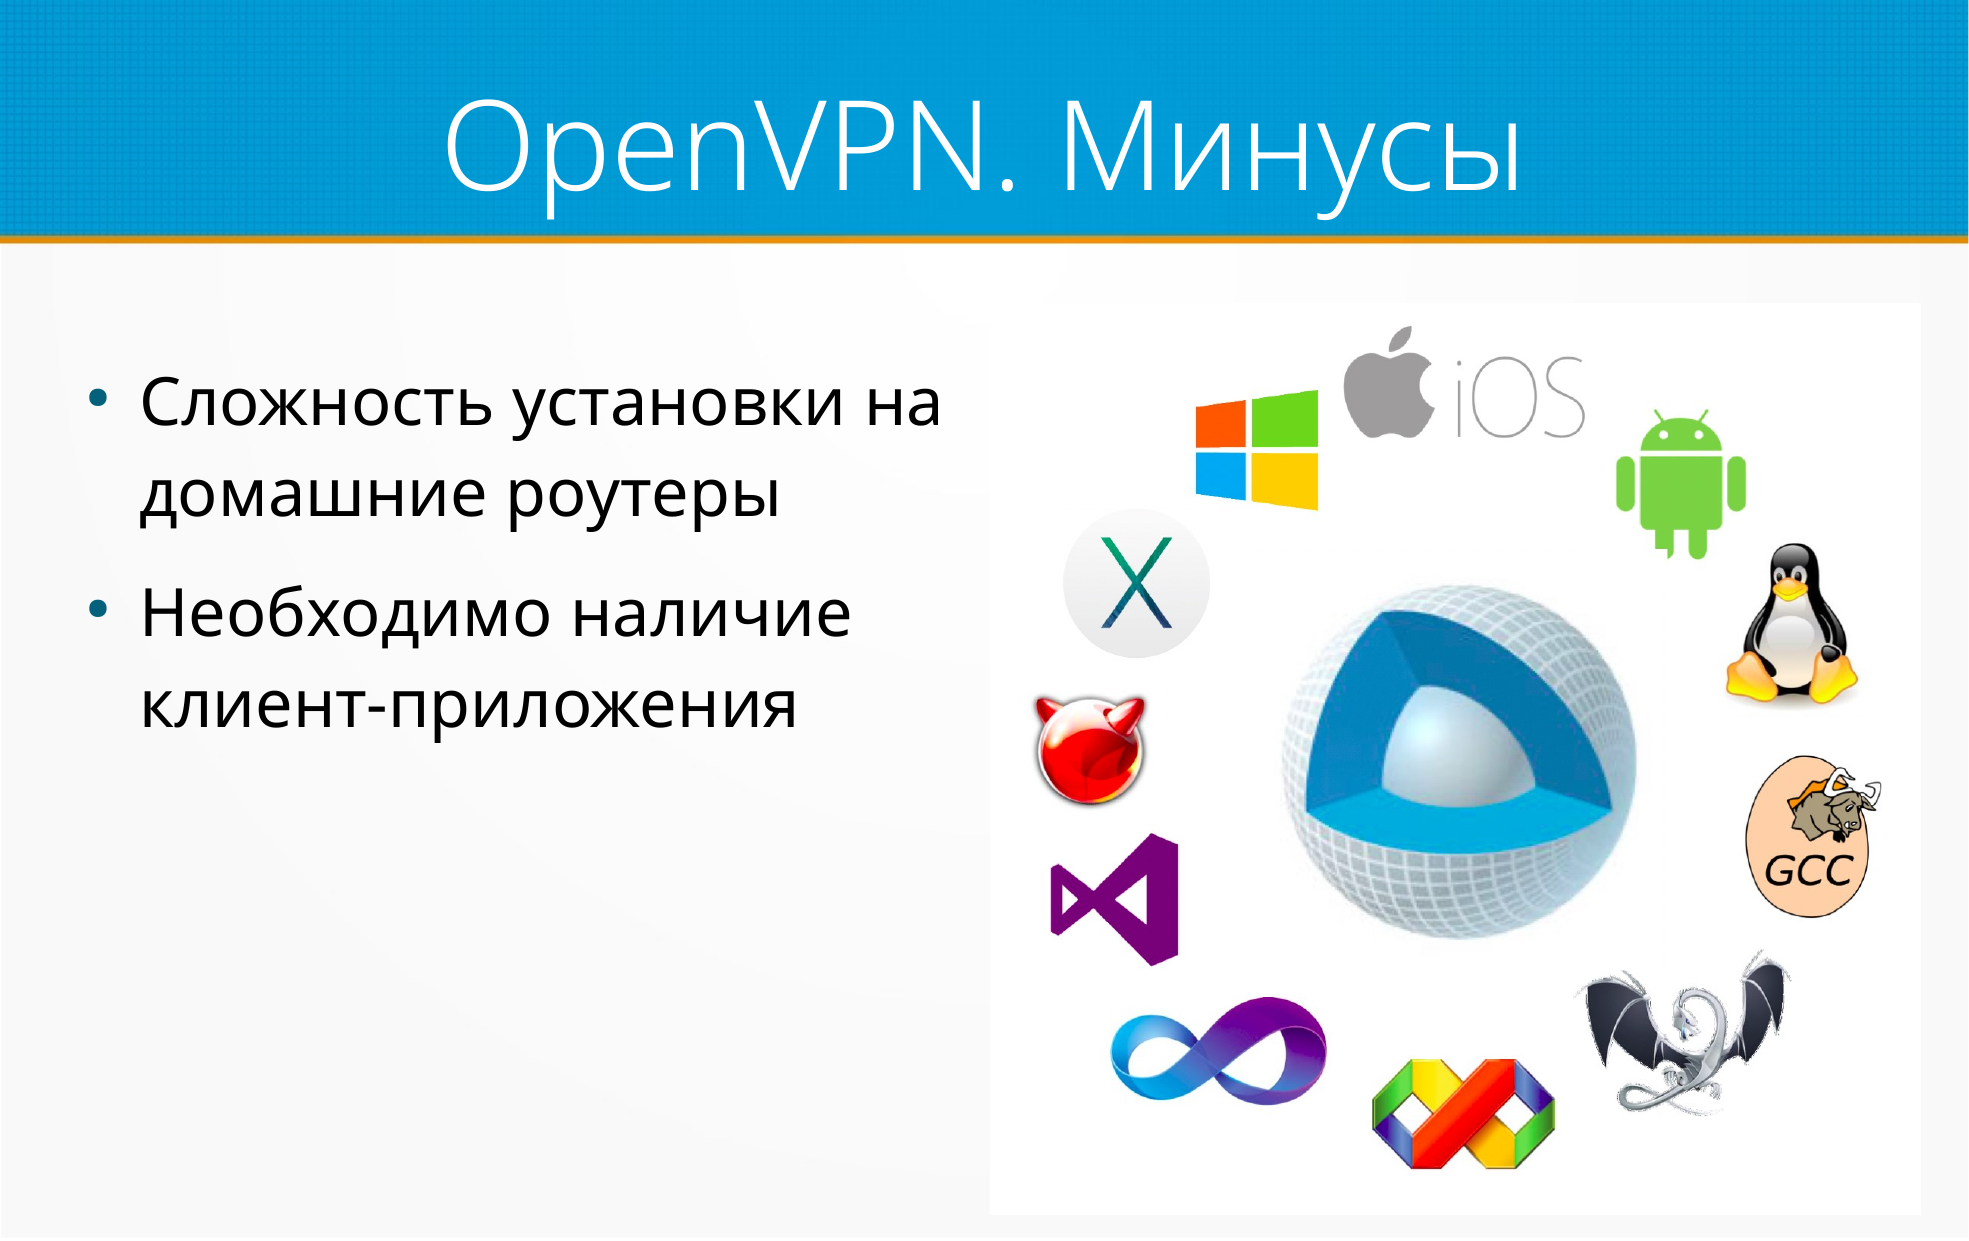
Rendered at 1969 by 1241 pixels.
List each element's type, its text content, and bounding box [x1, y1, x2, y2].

title OpenVPN. Минусы [98, 19, 1870, 227]
picture [0, 233, 1969, 1241]
list Сложность установки на домашние роутеры Необходимо наличие клиент-приложения [68, 233, 961, 1201]
